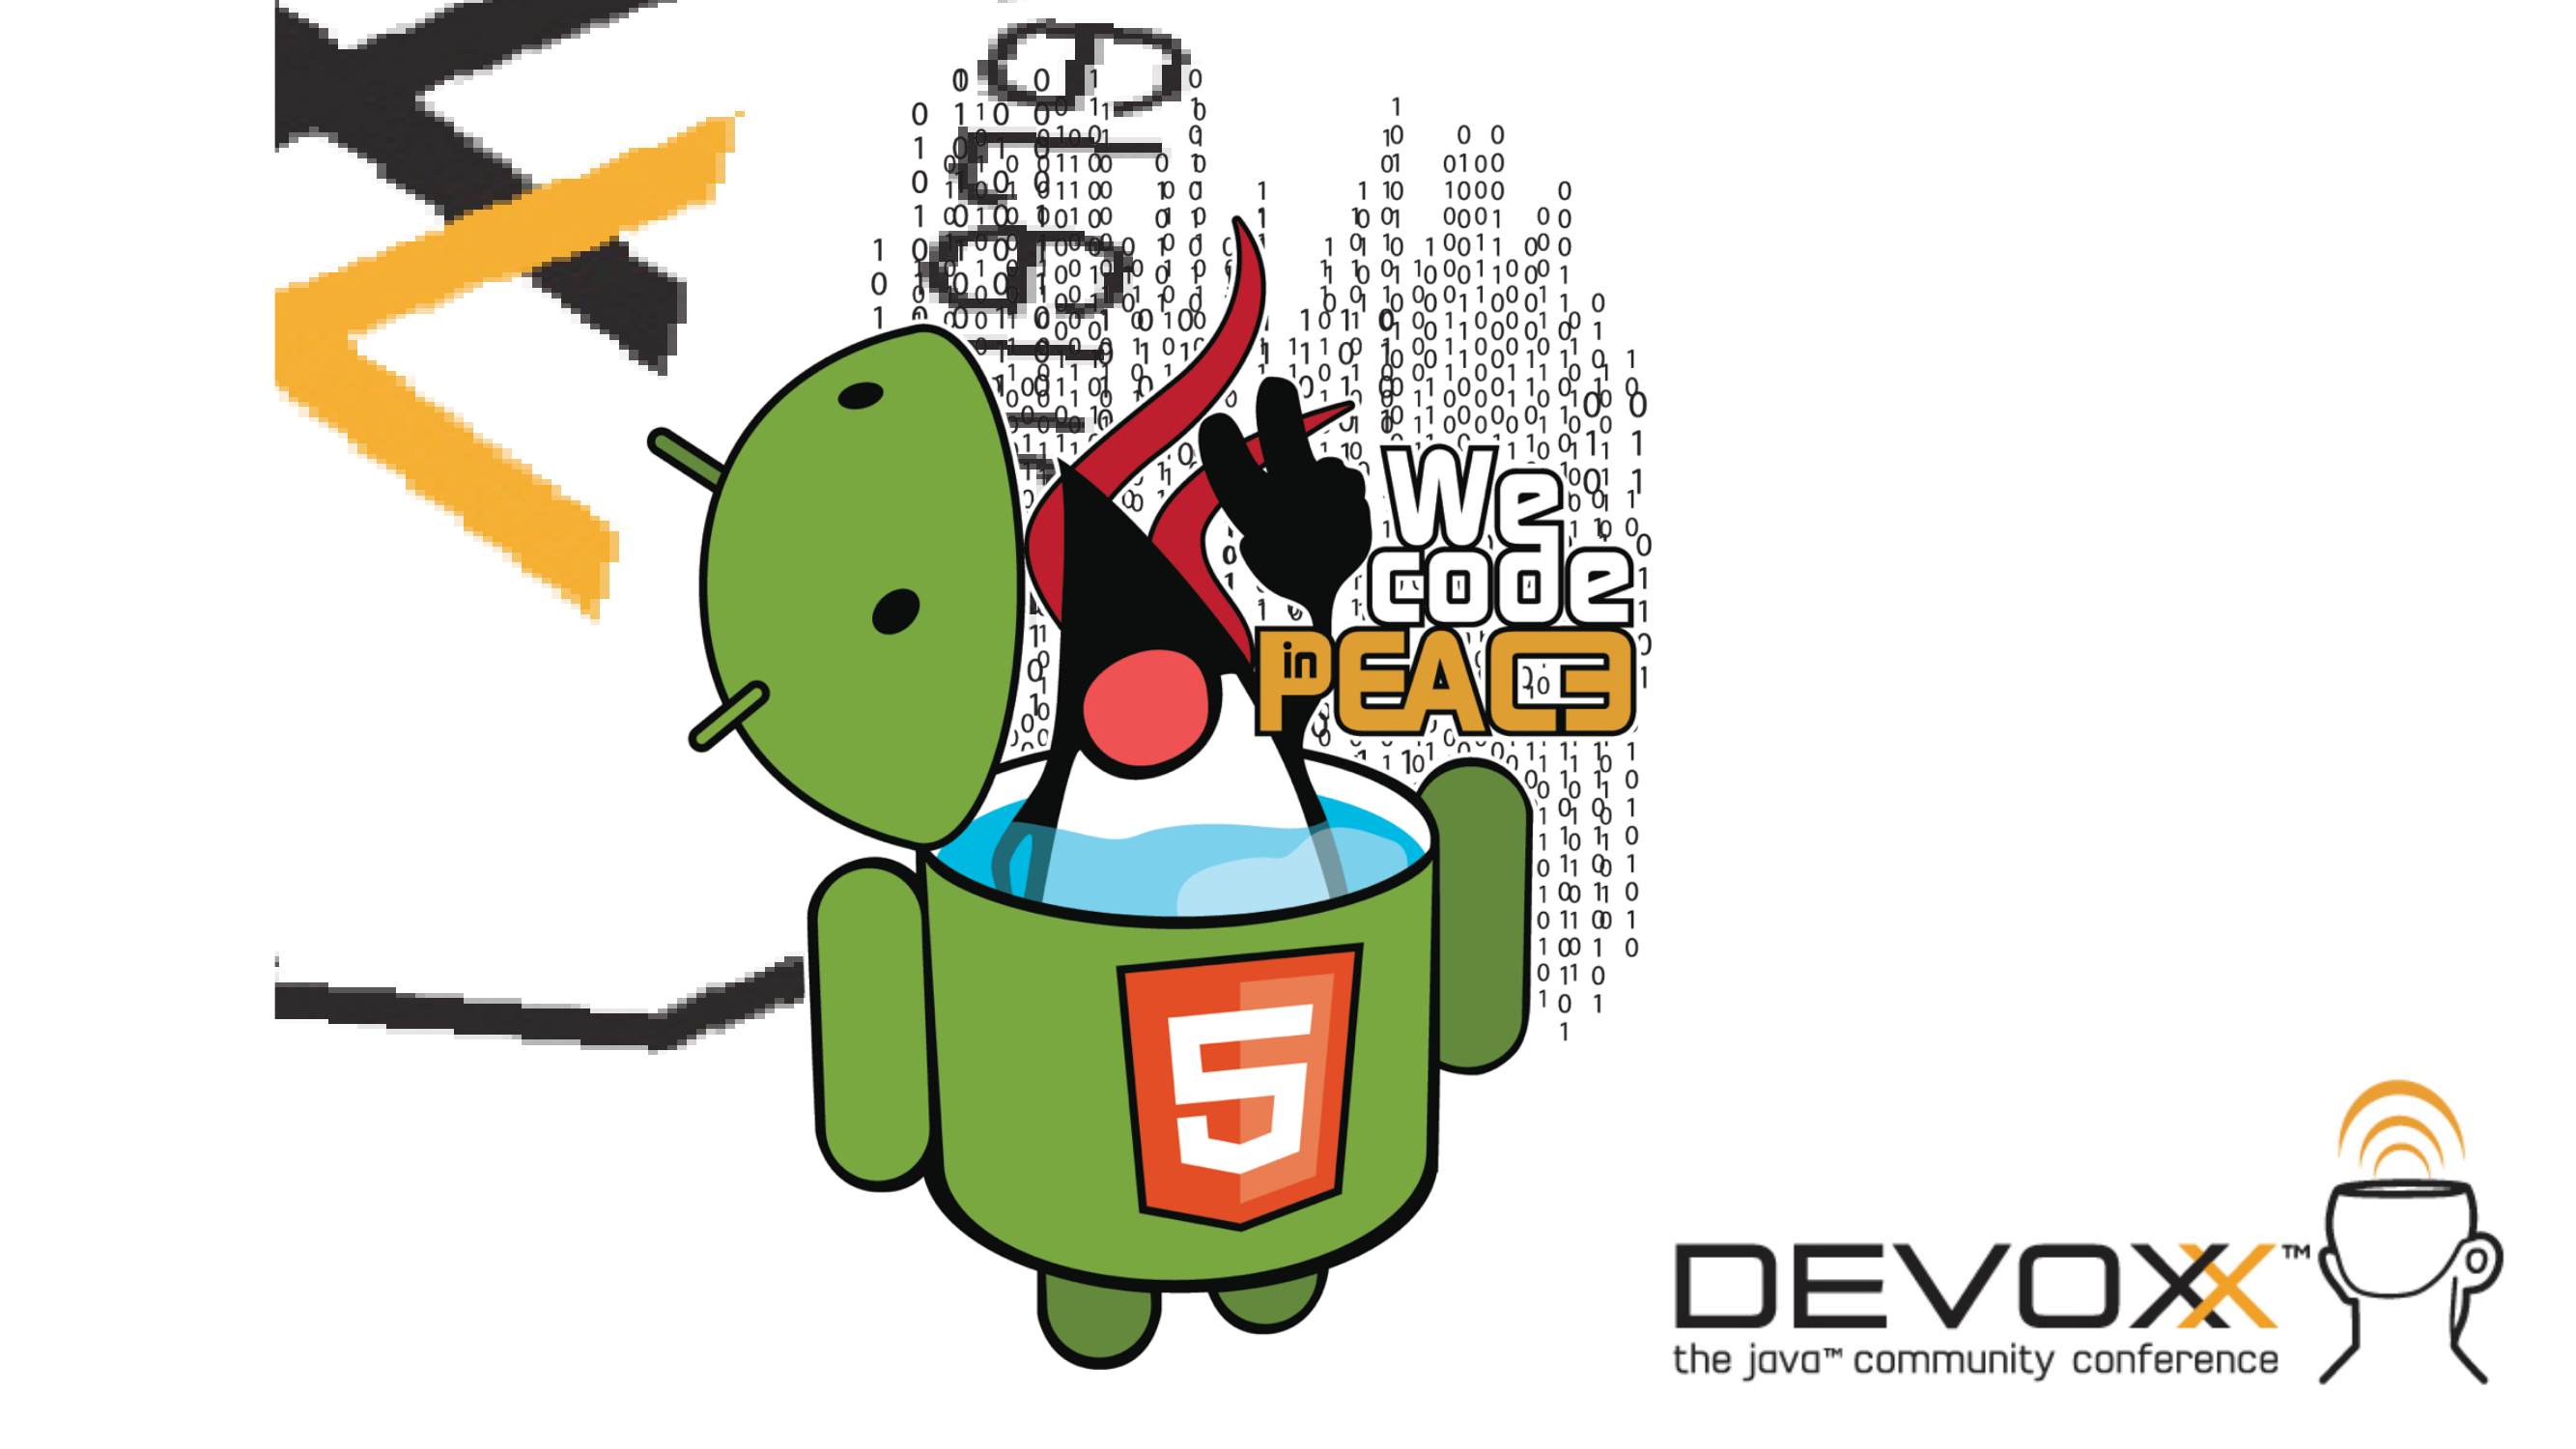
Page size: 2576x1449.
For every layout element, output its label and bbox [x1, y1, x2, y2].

picture [274, 0, 2566, 1449]
